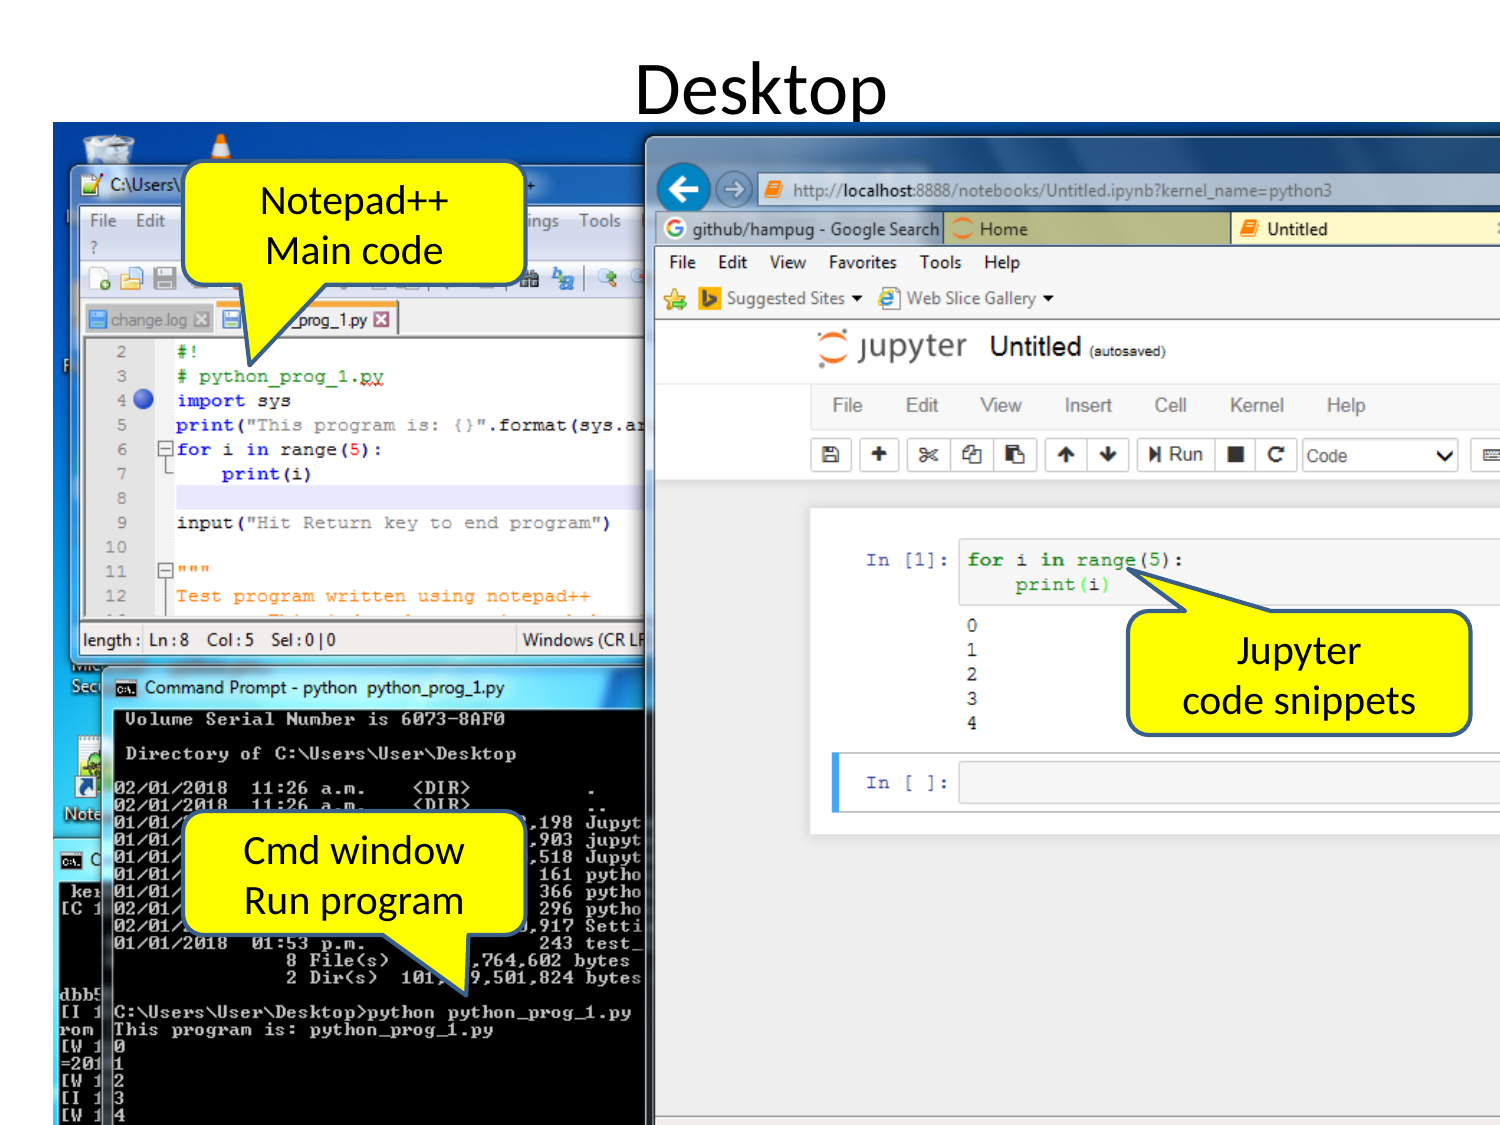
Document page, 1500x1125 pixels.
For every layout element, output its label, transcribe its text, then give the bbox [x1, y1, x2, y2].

text_box Notepad++ Main code [183, 160, 526, 366]
text_box Cmd window Run program [183, 811, 526, 996]
picture [53, 122, 1500, 1125]
title Desktop [123, 30, 1399, 122]
text_box Jupyter code snippets [1127, 568, 1471, 736]
